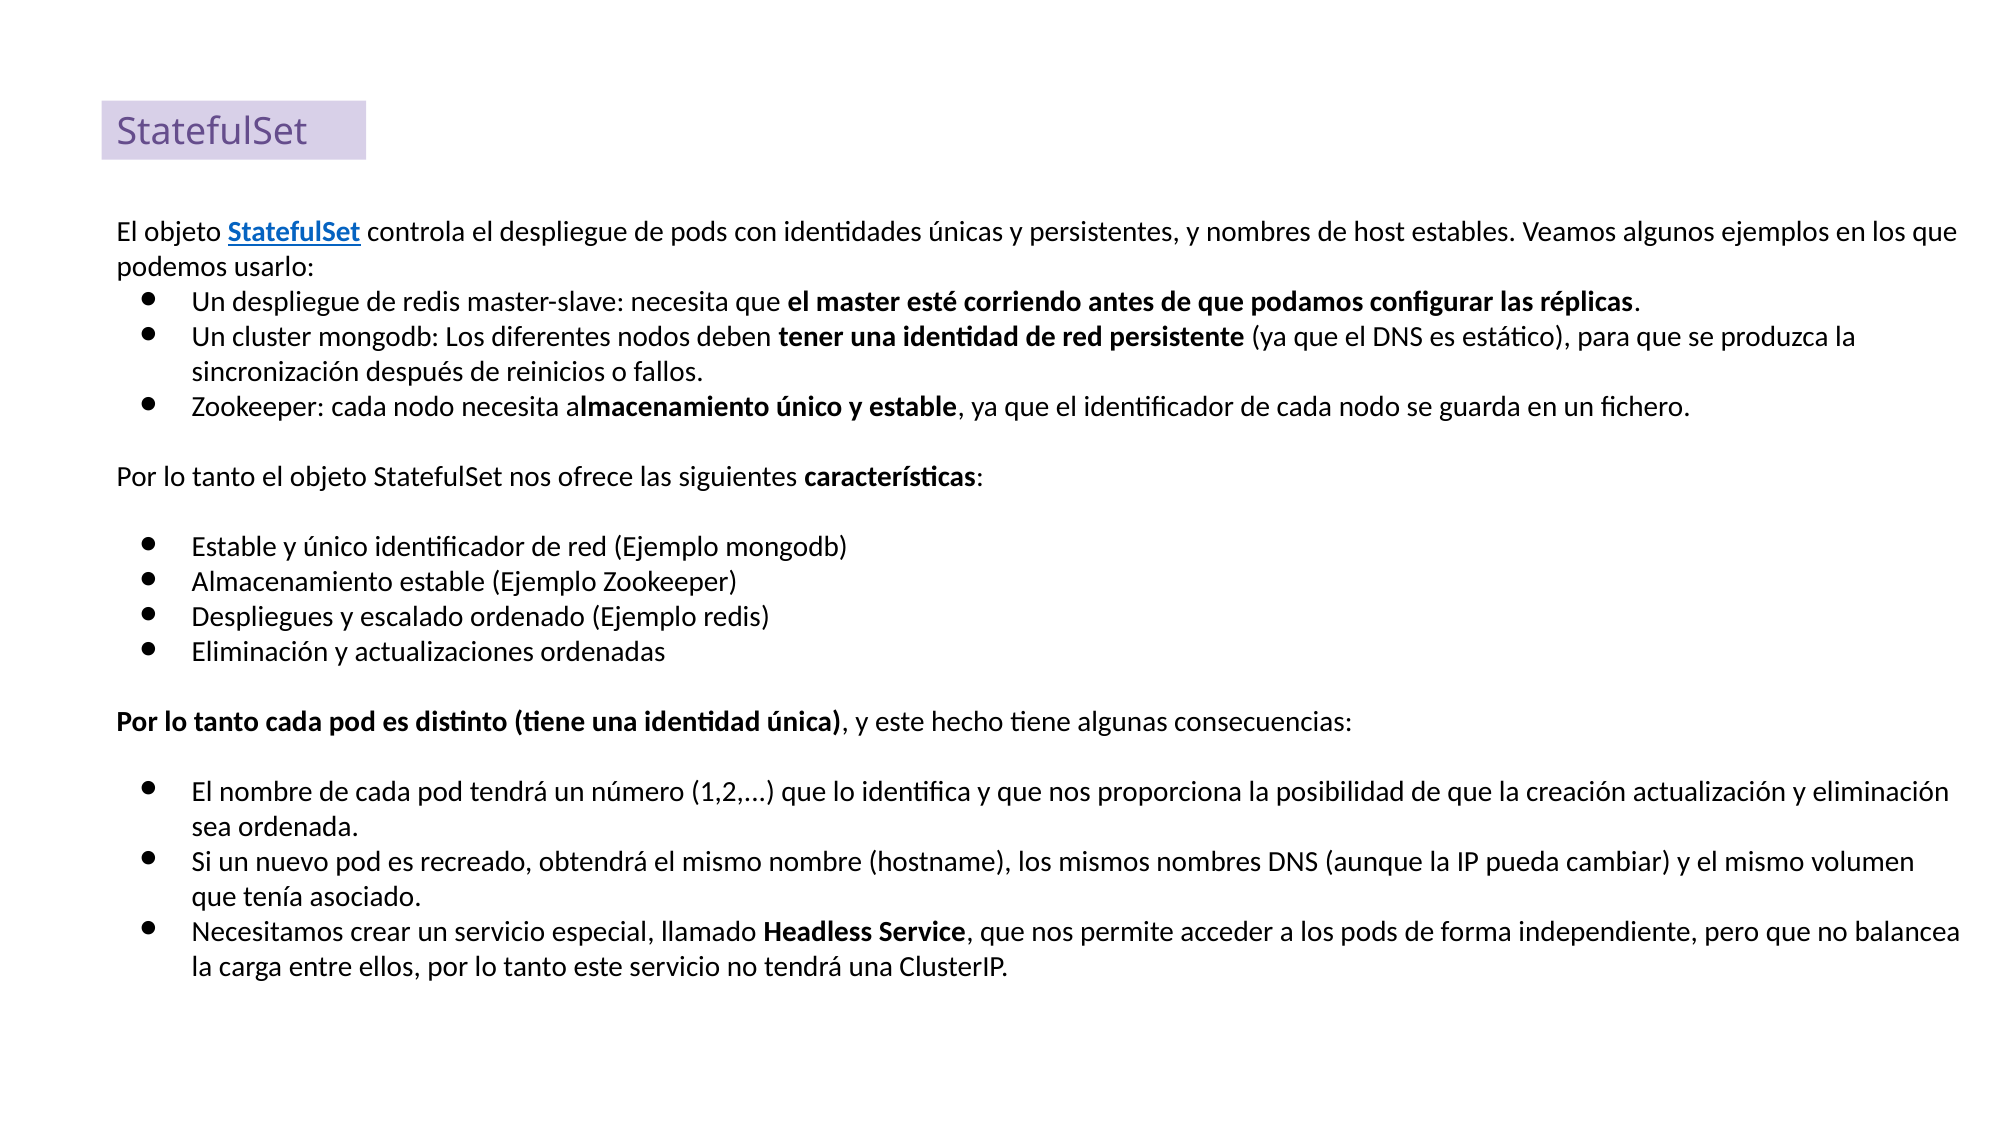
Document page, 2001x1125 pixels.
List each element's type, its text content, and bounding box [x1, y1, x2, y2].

text_box StatefulSet [101, 100, 367, 160]
text_box El objeto StatefulSet controla el despliegue de pods con identidades únicas y persistentes, y nombres de host estables. Veamos algunos ejemplos en los que podemos usarlo: Un despliegue de redis master-slave: necesita que el master esté corriendo antes de que podamos configurar las réplicas. Un cluster mongodb: Los diferentes nodos deben tener una identidad de red persistente (ya que el DNS es estático), para que se produzca la sincronización después de reinicios o fallos. Zookeeper: cada nodo necesita almacenamiento único y estable, ya que el identificador de cada nodo se guarda en un fichero. Por lo tanto el objeto StatefulSet nos ofrece las siguientes características: Estable y único identificador de red (Ejemplo mongodb) Almacenamiento estable (Ejemplo Zookeeper) Despliegues y escalado ordenado (Ejemplo redis) Eliminación y actualizaciones ordenadas Por lo tanto cada pod es distinto (tiene una identidad única), y este hecho tiene algunas consecuencias: El nombre de cada pod tendrá un número (1,2,...) que lo identifica y que nos proporciona la posibilidad de que la creación actualización y eliminación sea ordenada. Si un nuevo pod es recreado, obtendrá el mismo nombre (hostname), los mismos nombres DNS (aunque la IP pueda cambiar) y el mismo volumen que tenía asociado. Necesitamos crear un servicio especial, llamado Headless Service, que nos permite acceder a los pods de forma independiente, pero que no balancea la carga entre ellos, por lo tanto este servicio no tendrá una ClusterIP. [101, 205, 1977, 418]
